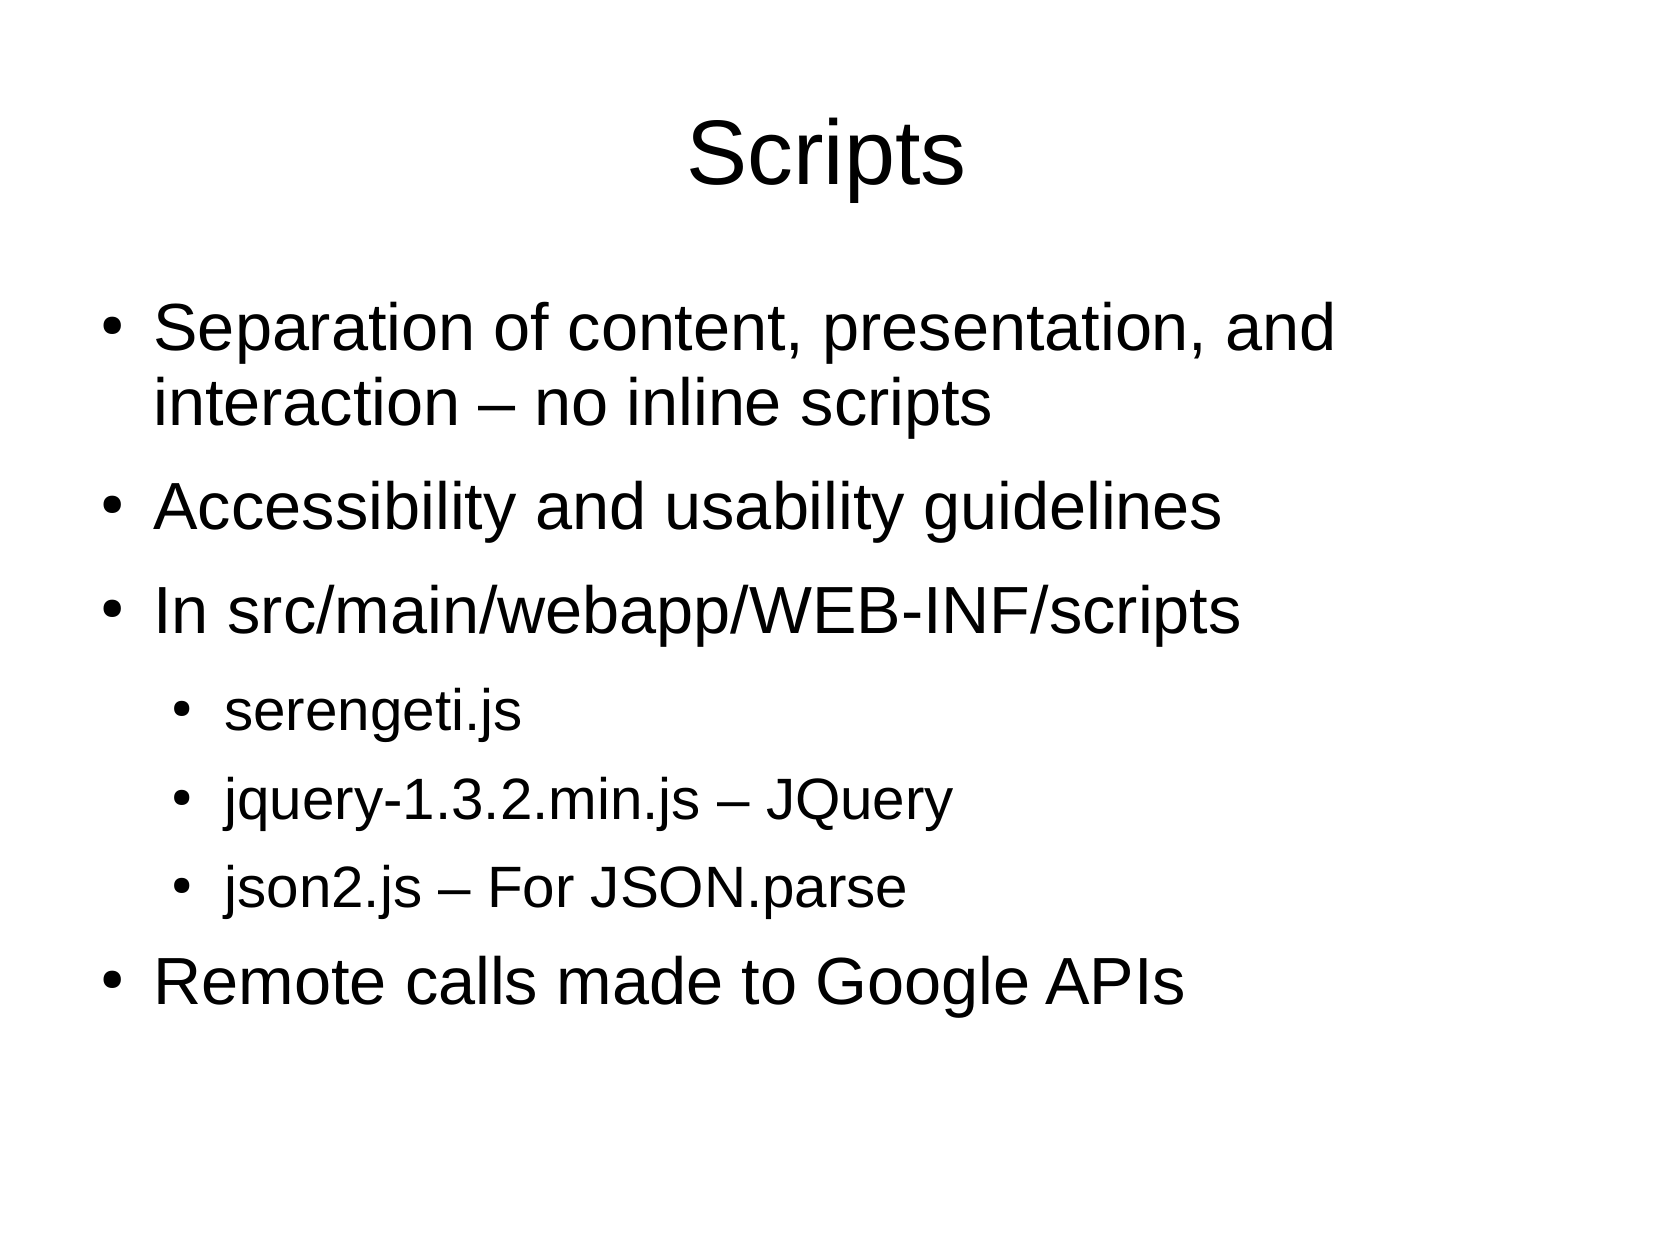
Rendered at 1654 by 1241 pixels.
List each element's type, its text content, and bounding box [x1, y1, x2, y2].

title Scripts [82, 56, 1571, 250]
list Separation of content, presentation, and interaction – no inline scripts Accessibility and usability guidelines In src/main/webapp/WEB-INF/scripts serengeti.js jquery-1.3.2.min.js – JQuery json2.js – For JSON.parse Remote calls made to Google APIs [82, 290, 1571, 1094]
